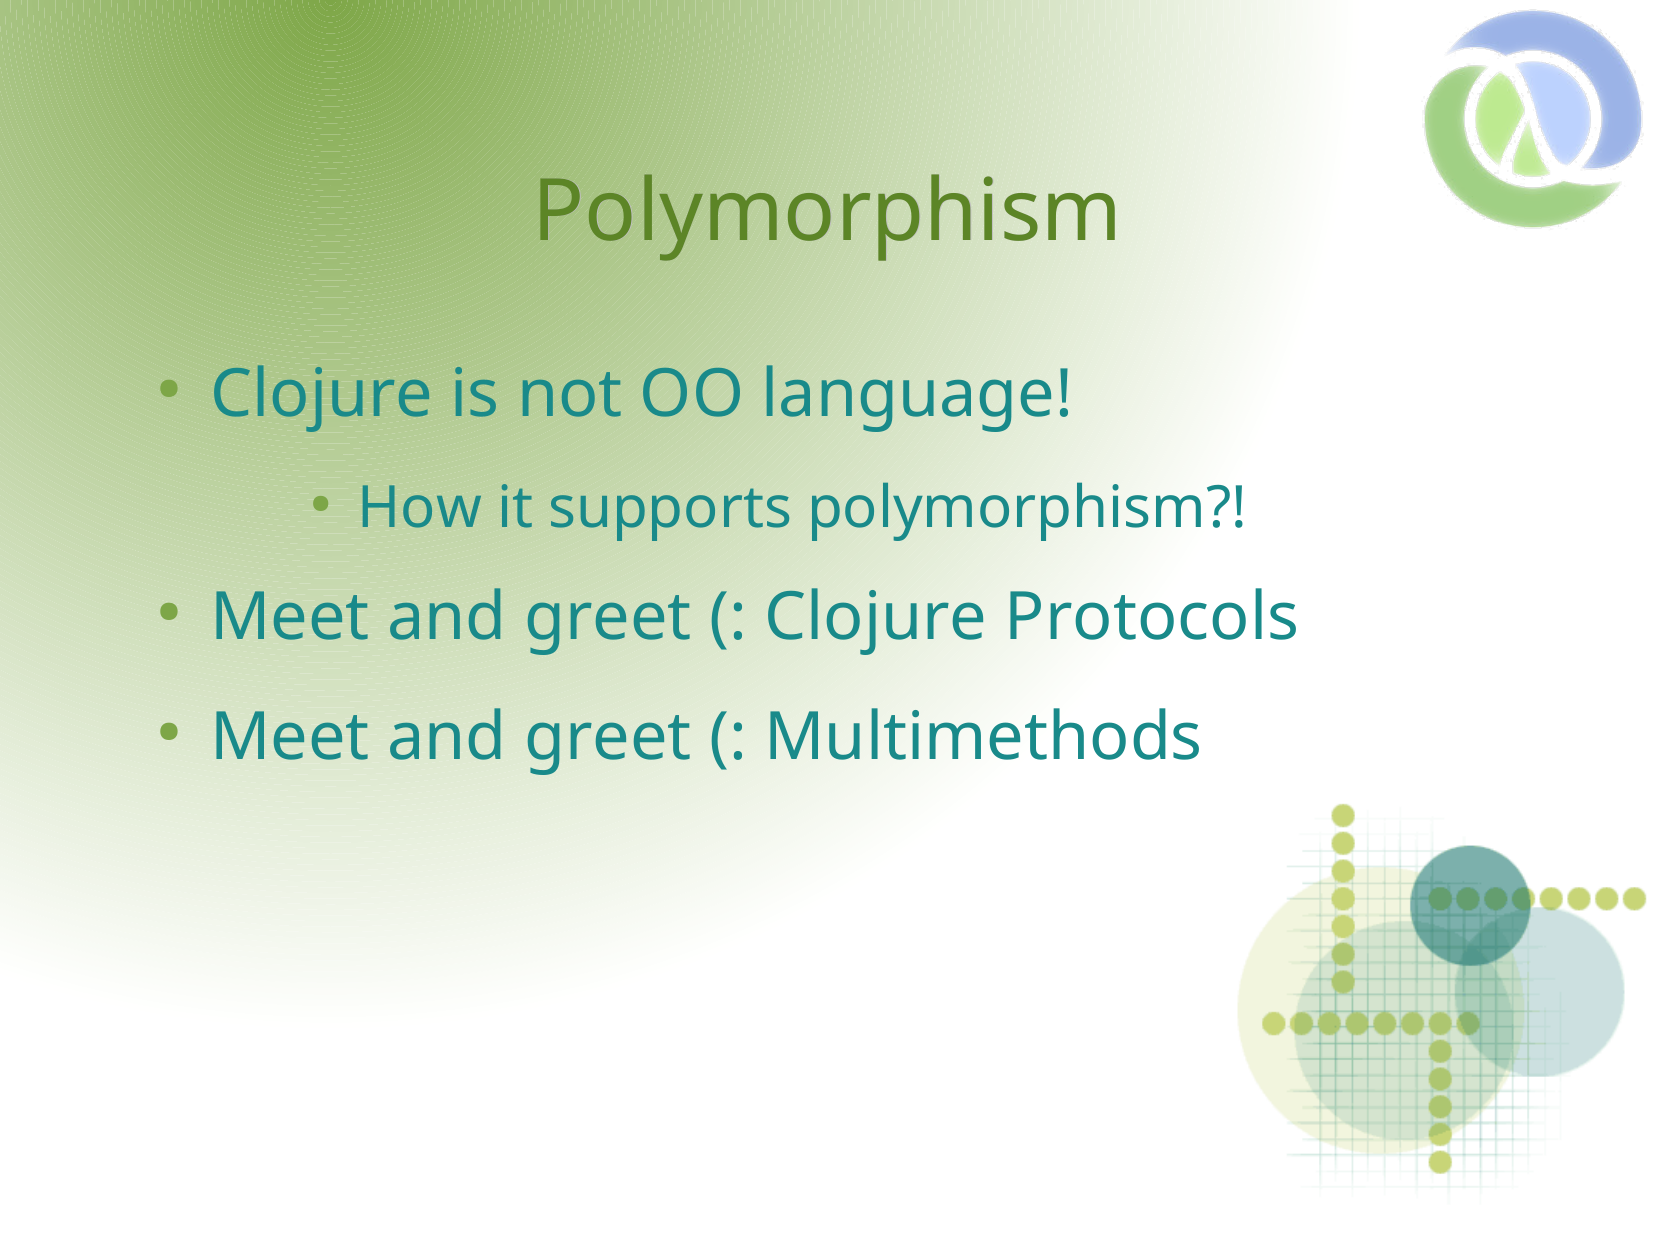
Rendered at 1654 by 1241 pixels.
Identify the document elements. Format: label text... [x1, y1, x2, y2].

title Polymorphism [121, 102, 1534, 310]
picture [1224, 792, 1654, 1211]
list Clojure is not OO language! How it supports polymorphism?! Meet and greet (: Clojure Protocols Meet and greet (: Multimethods [121, 344, 1534, 1127]
